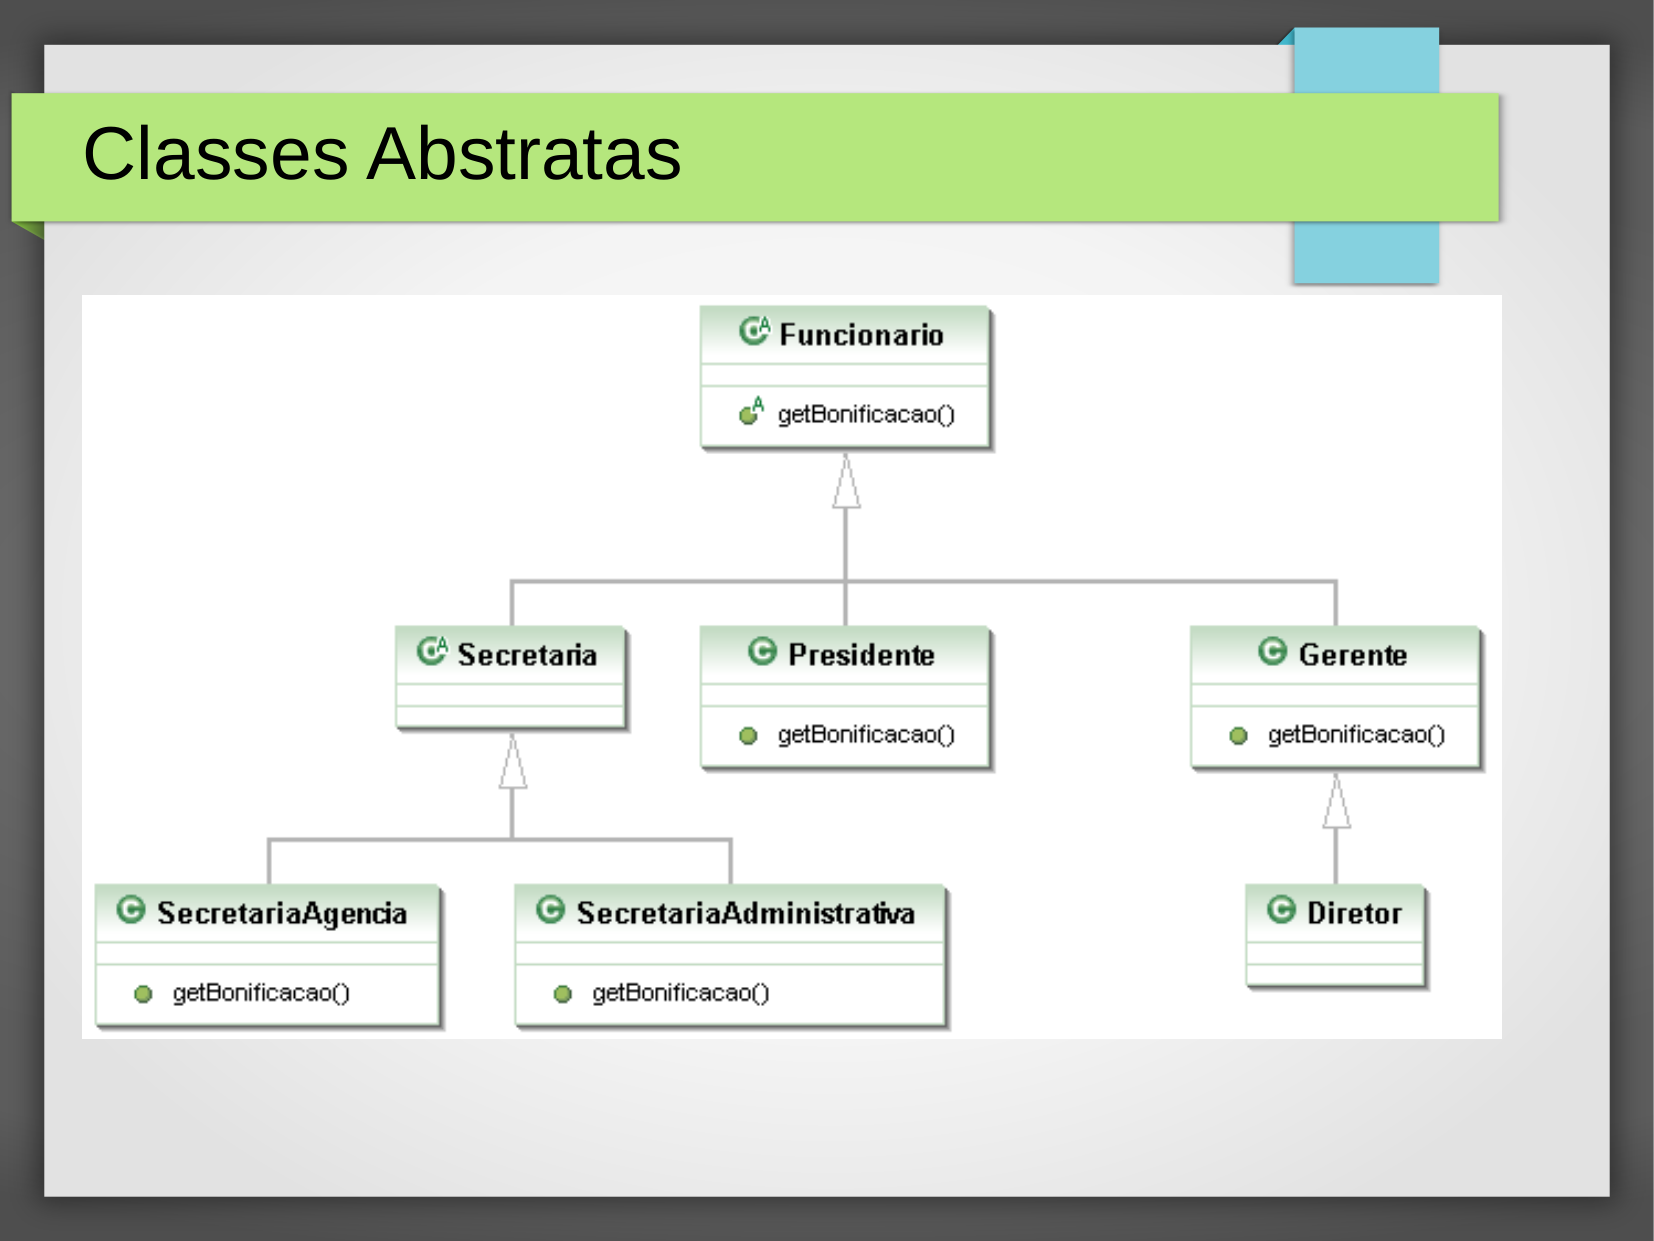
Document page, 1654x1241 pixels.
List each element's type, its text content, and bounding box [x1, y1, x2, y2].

title Classes Abstratas [82, 94, 1264, 213]
picture [0, 0, 1654, 1241]
